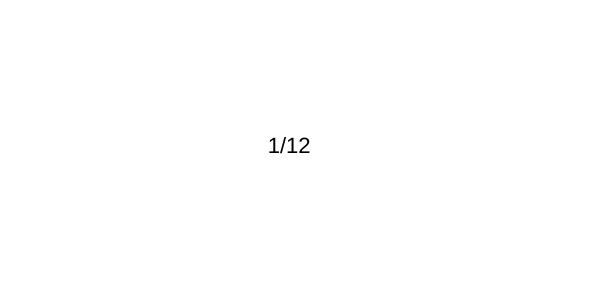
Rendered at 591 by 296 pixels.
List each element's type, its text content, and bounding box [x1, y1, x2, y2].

subtitle 1/12 [23, 0, 556, 292]
